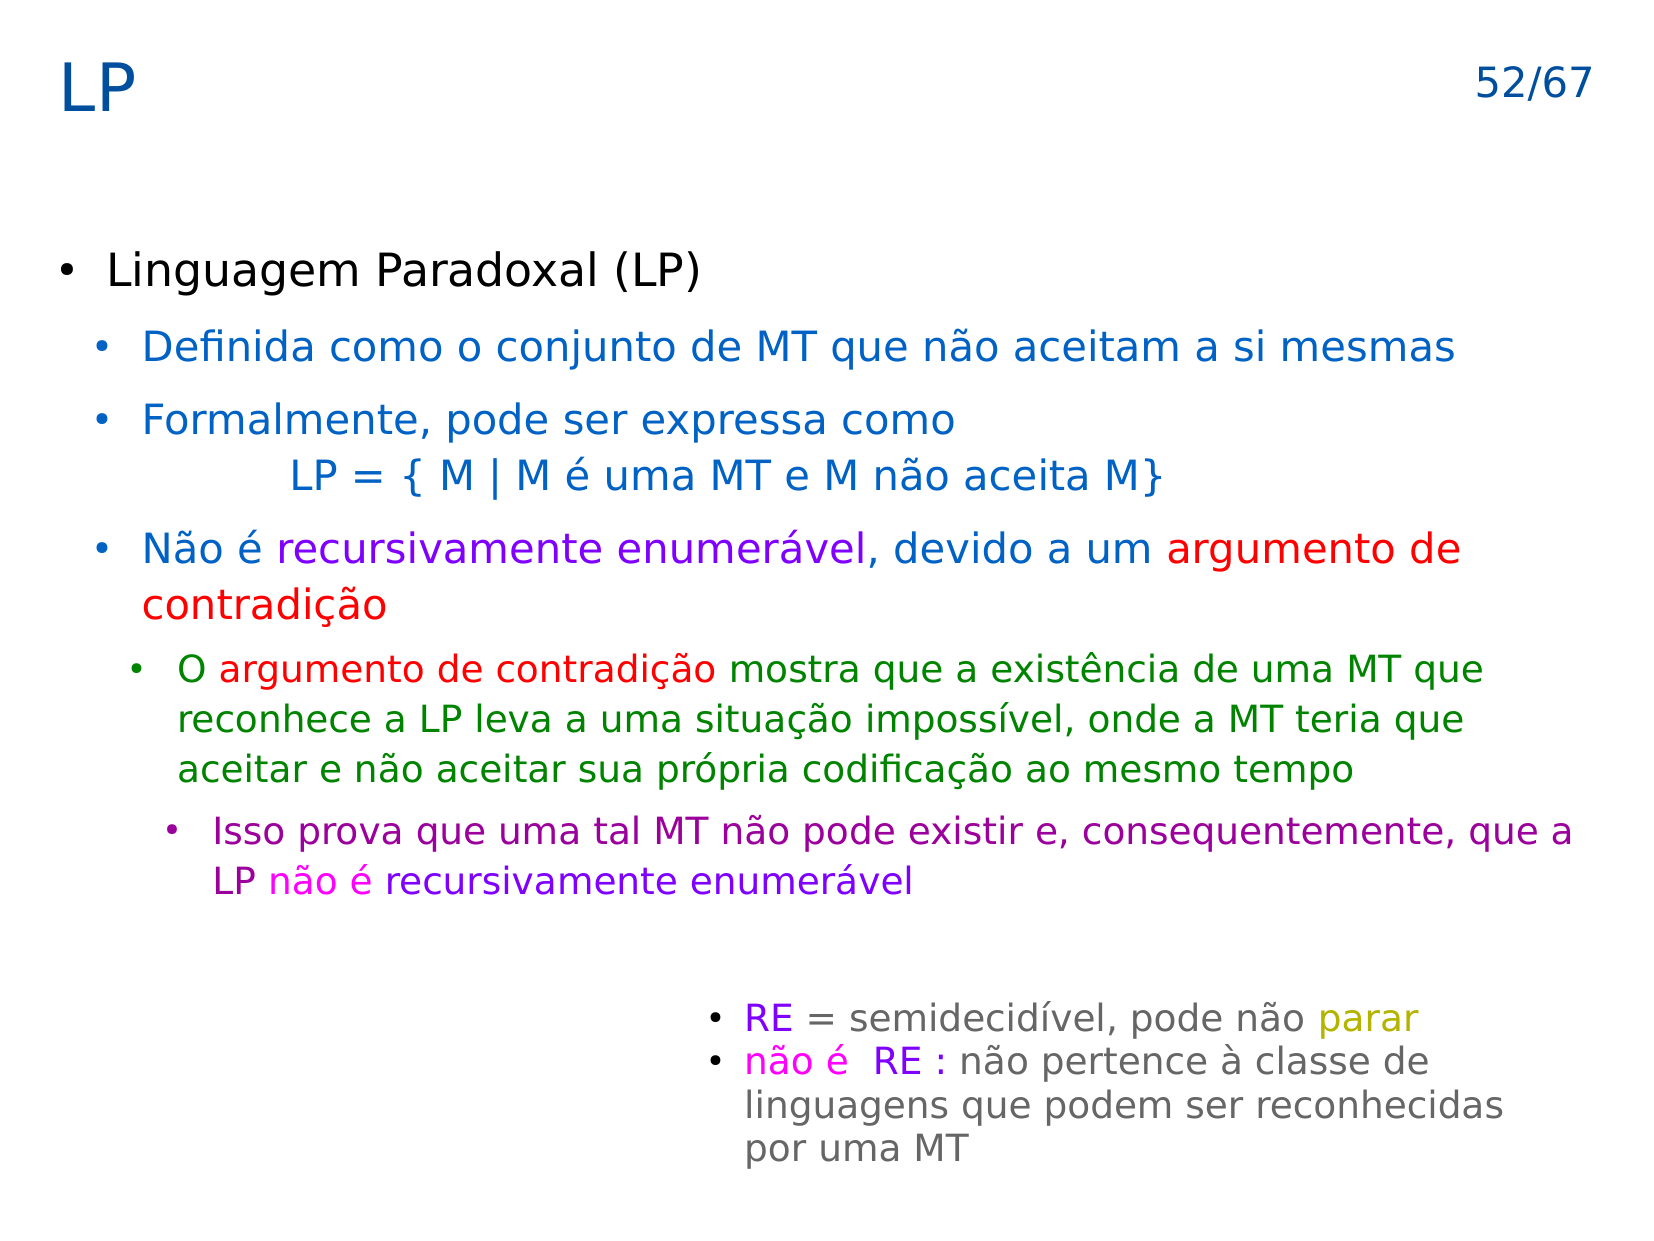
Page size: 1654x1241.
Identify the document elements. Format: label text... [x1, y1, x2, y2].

title LP [59, 29, 1625, 148]
list Linguagem Paradoxal (LP) Definida como o conjunto de MT que não aceitam a si mesmas Formalmente, pode ser expressa como LP = { M | M é uma MT e M não aceita M} Não é recursivamente enumerável, devido a um argumento de contradição O argumento de contradição mostra que a existência de uma MT que reconhece a LP leva a uma situação impossível, onde a MT teria que aceitar e não aceitar sua própria codificação ao mesmo tempo Isso prova que uma tal MT não pode existir e, consequentemente, que a LP não é recursivamente enumerável [59, 236, 1595, 1211]
text_box RE = semidecidível, pode não parar não é RE : não pertence à classe de linguagens que podem ser reconhecidas por uma MT [693, 989, 1580, 1197]
